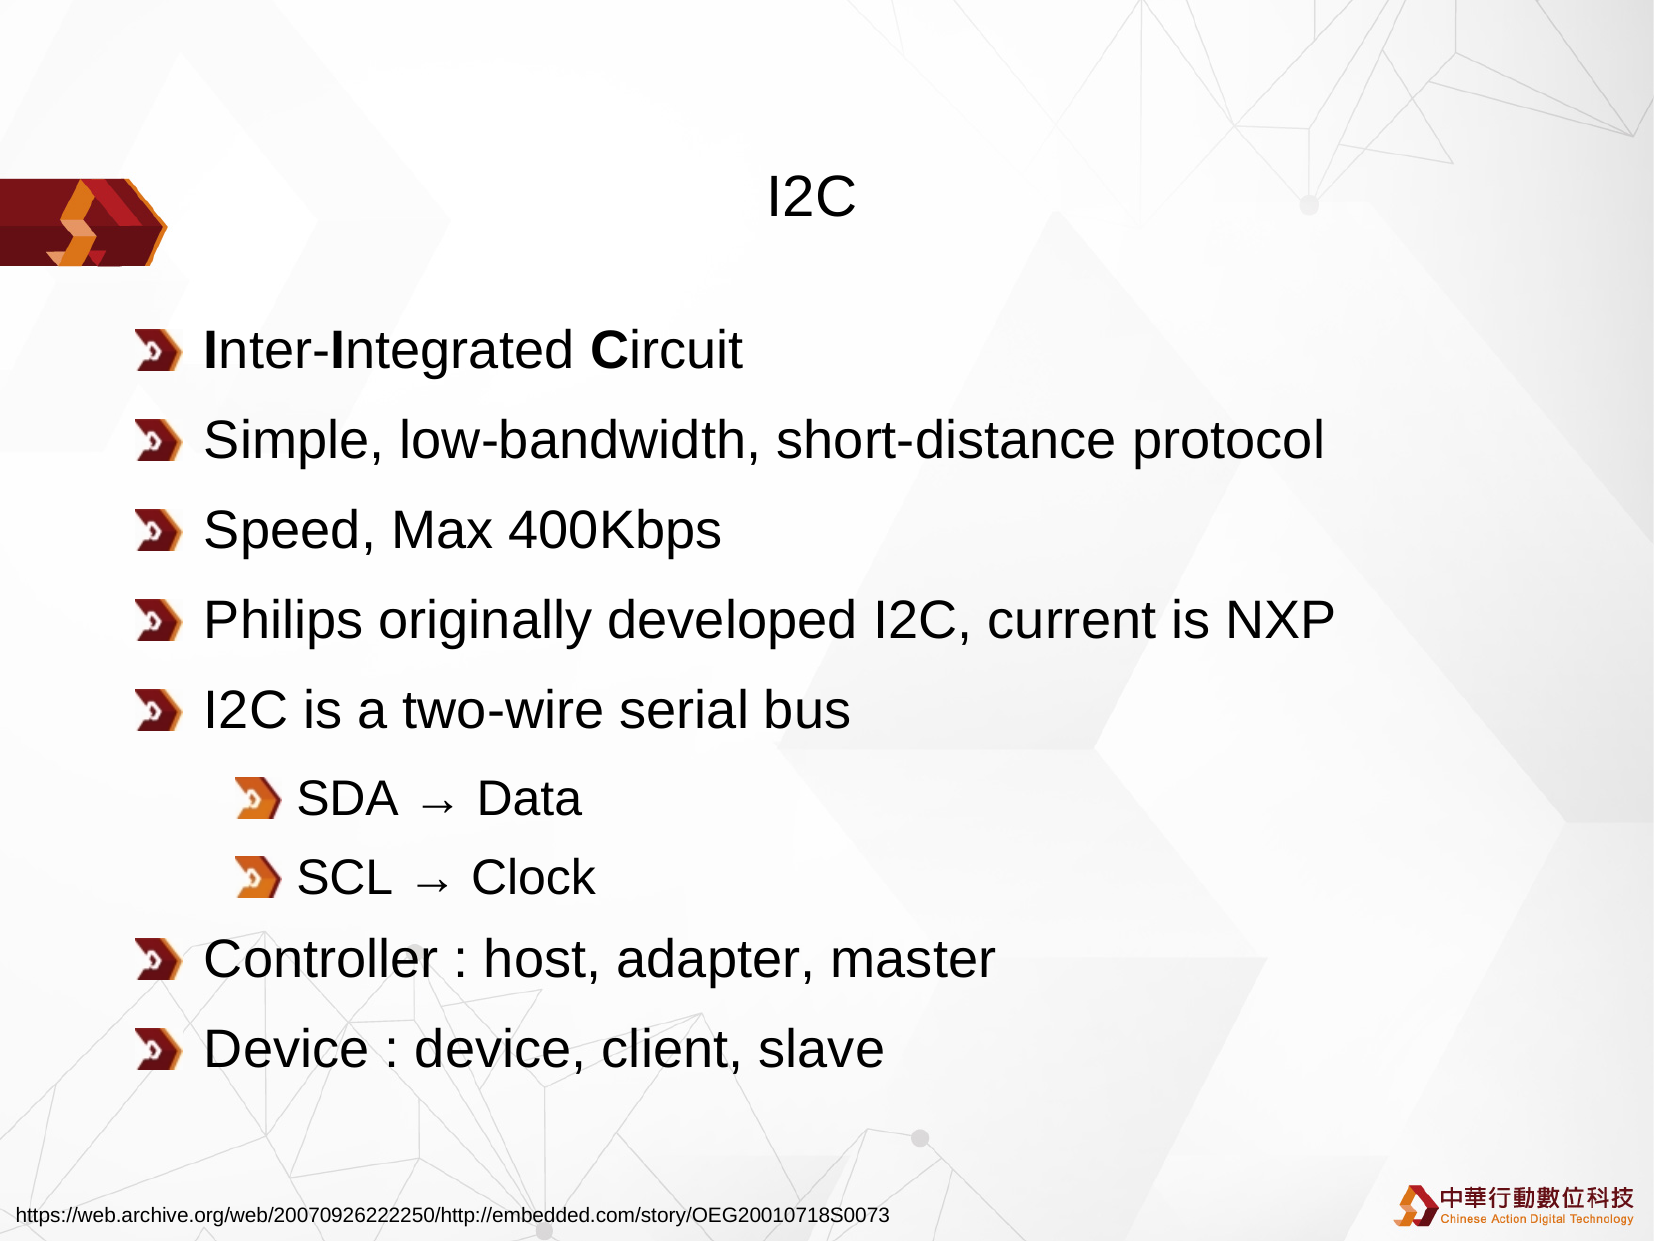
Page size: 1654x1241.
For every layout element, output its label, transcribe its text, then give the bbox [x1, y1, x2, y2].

title I2C [118, 112, 1506, 281]
list Inter-Integrated Circuit Simple, low-bandwidth, short-distance protocol Speed, Max 400Kbps Philips originally developed I2C, current is NXP I2C is a two-wire serial bus SDA → Data SCL → Clock Controller : host, adapter, master Device : device, client, slave [118, 319, 1571, 1080]
text_box https://web.archive.org/web/20070926222250/http://embedded.com/story/OEG20010718S0073 [0, 1196, 909, 1241]
picture [0, 0, 1654, 1241]
